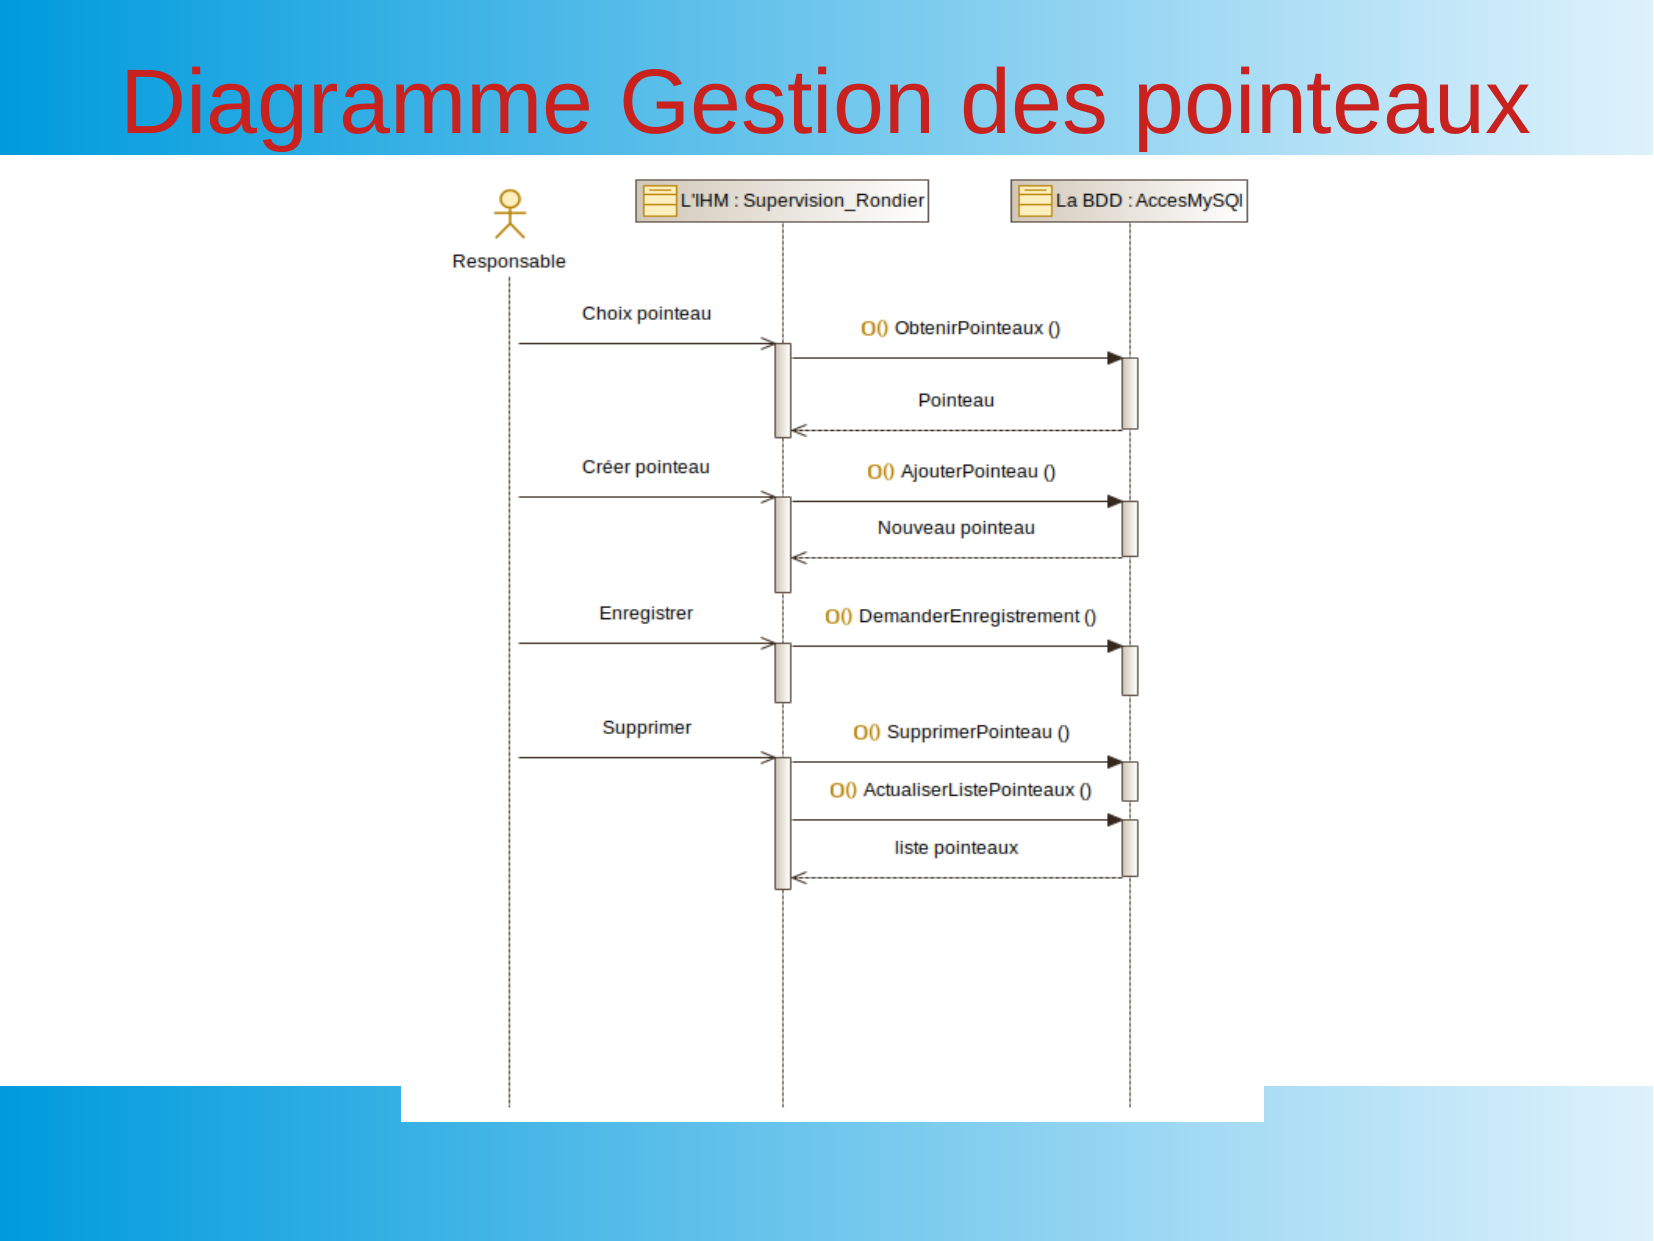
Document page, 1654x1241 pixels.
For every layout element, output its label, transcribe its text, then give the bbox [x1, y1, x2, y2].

title Diagramme Gestion des pointeaux [82, 49, 1571, 155]
picture [401, 165, 1264, 1123]
